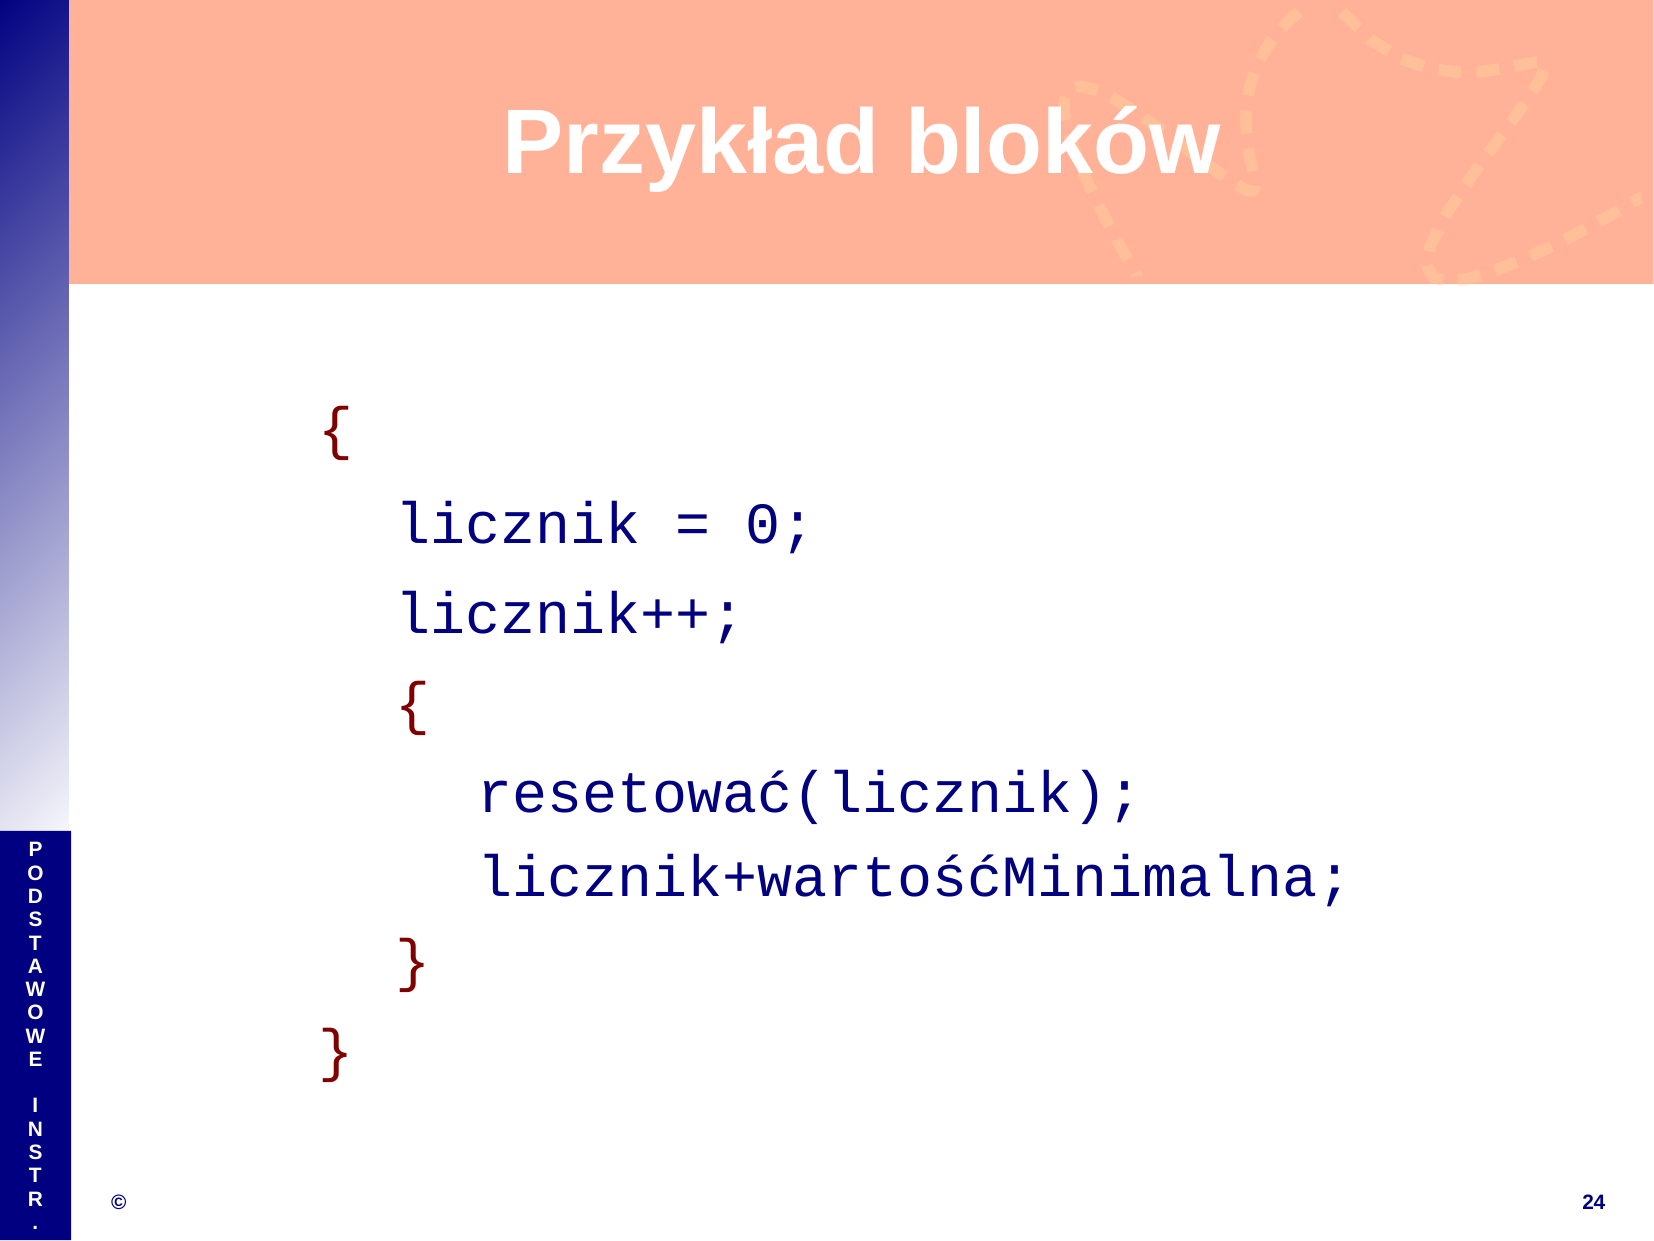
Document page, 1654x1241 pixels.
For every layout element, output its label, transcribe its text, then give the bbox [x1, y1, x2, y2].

list { licznik = 0; licznik++; { resetować(licznik); licznik+wartośćMinimalna; } } [300, 399, 1424, 1088]
text_box P O D S T A W O W E I N S T R . [0, 830, 71, 1241]
title Przykład bloków [70, 37, 1654, 246]
